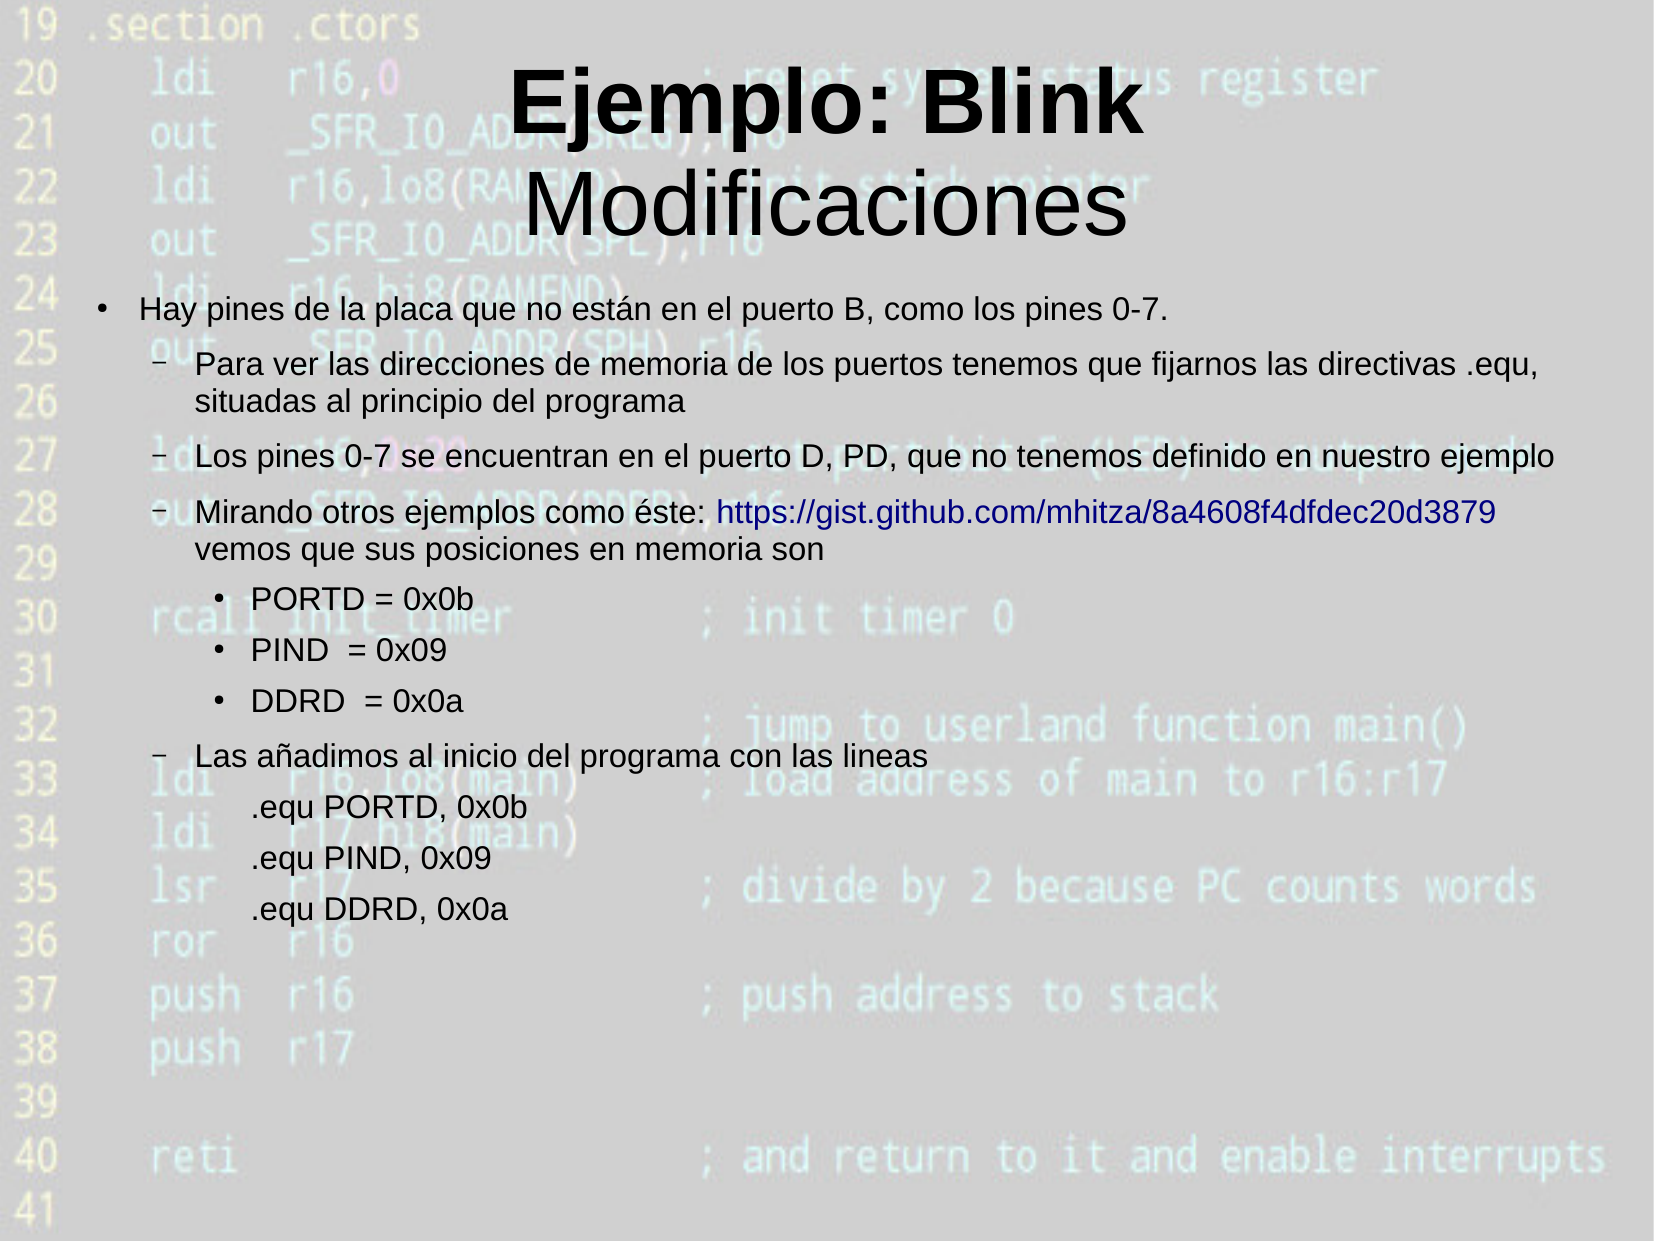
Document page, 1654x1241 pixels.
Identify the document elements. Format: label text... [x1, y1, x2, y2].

title Ejemplo: Blink Modificaciones [82, 49, 1571, 257]
picture [0, 0, 1654, 1241]
list Hay pines de la placa que no están en el puerto B, como los pines 0-7. Para ver las direcciones de memoria de los puertos tenemos que fijarnos las directivas .equ, situadas al principio del programa Los pines 0-7 se encuentran en el puerto D, PD, que no tenemos definido en nuestro ejemplo Mirando otros ejemplos como éste: https://gist.github.com/mhitza/8a4608f4dfdec20d3879 vemos que sus posiciones en memoria son PORTD = 0x0b PIND = 0x09 DDRD = 0x0a Las añadimos al inicio del programa con las lineas .equ PORTD, 0x0b .equ PIND, 0x09 .equ DDRD, 0x0a [82, 290, 1571, 1010]
